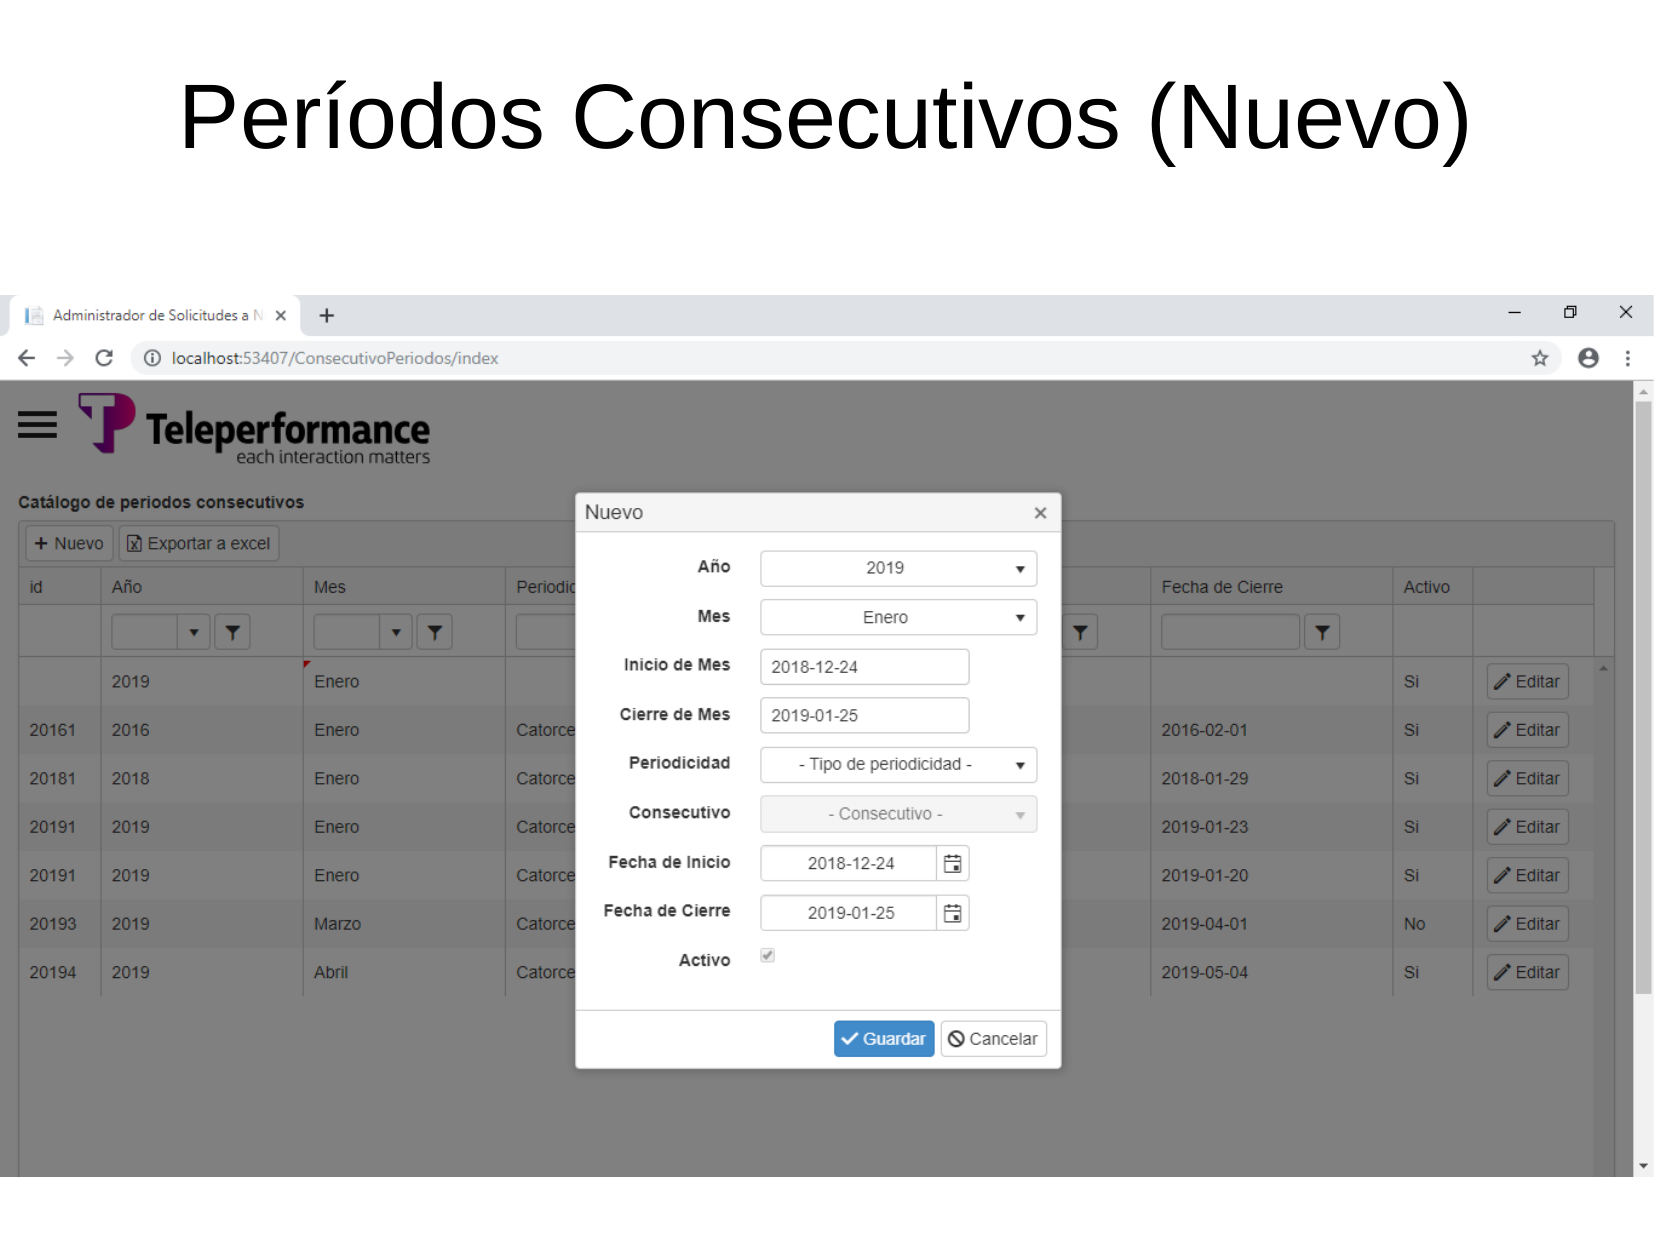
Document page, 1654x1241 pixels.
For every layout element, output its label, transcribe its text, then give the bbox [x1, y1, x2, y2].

picture [0, 295, 1654, 1177]
title Períodos Consecutivos (Nuevo) [82, 49, 1571, 257]
